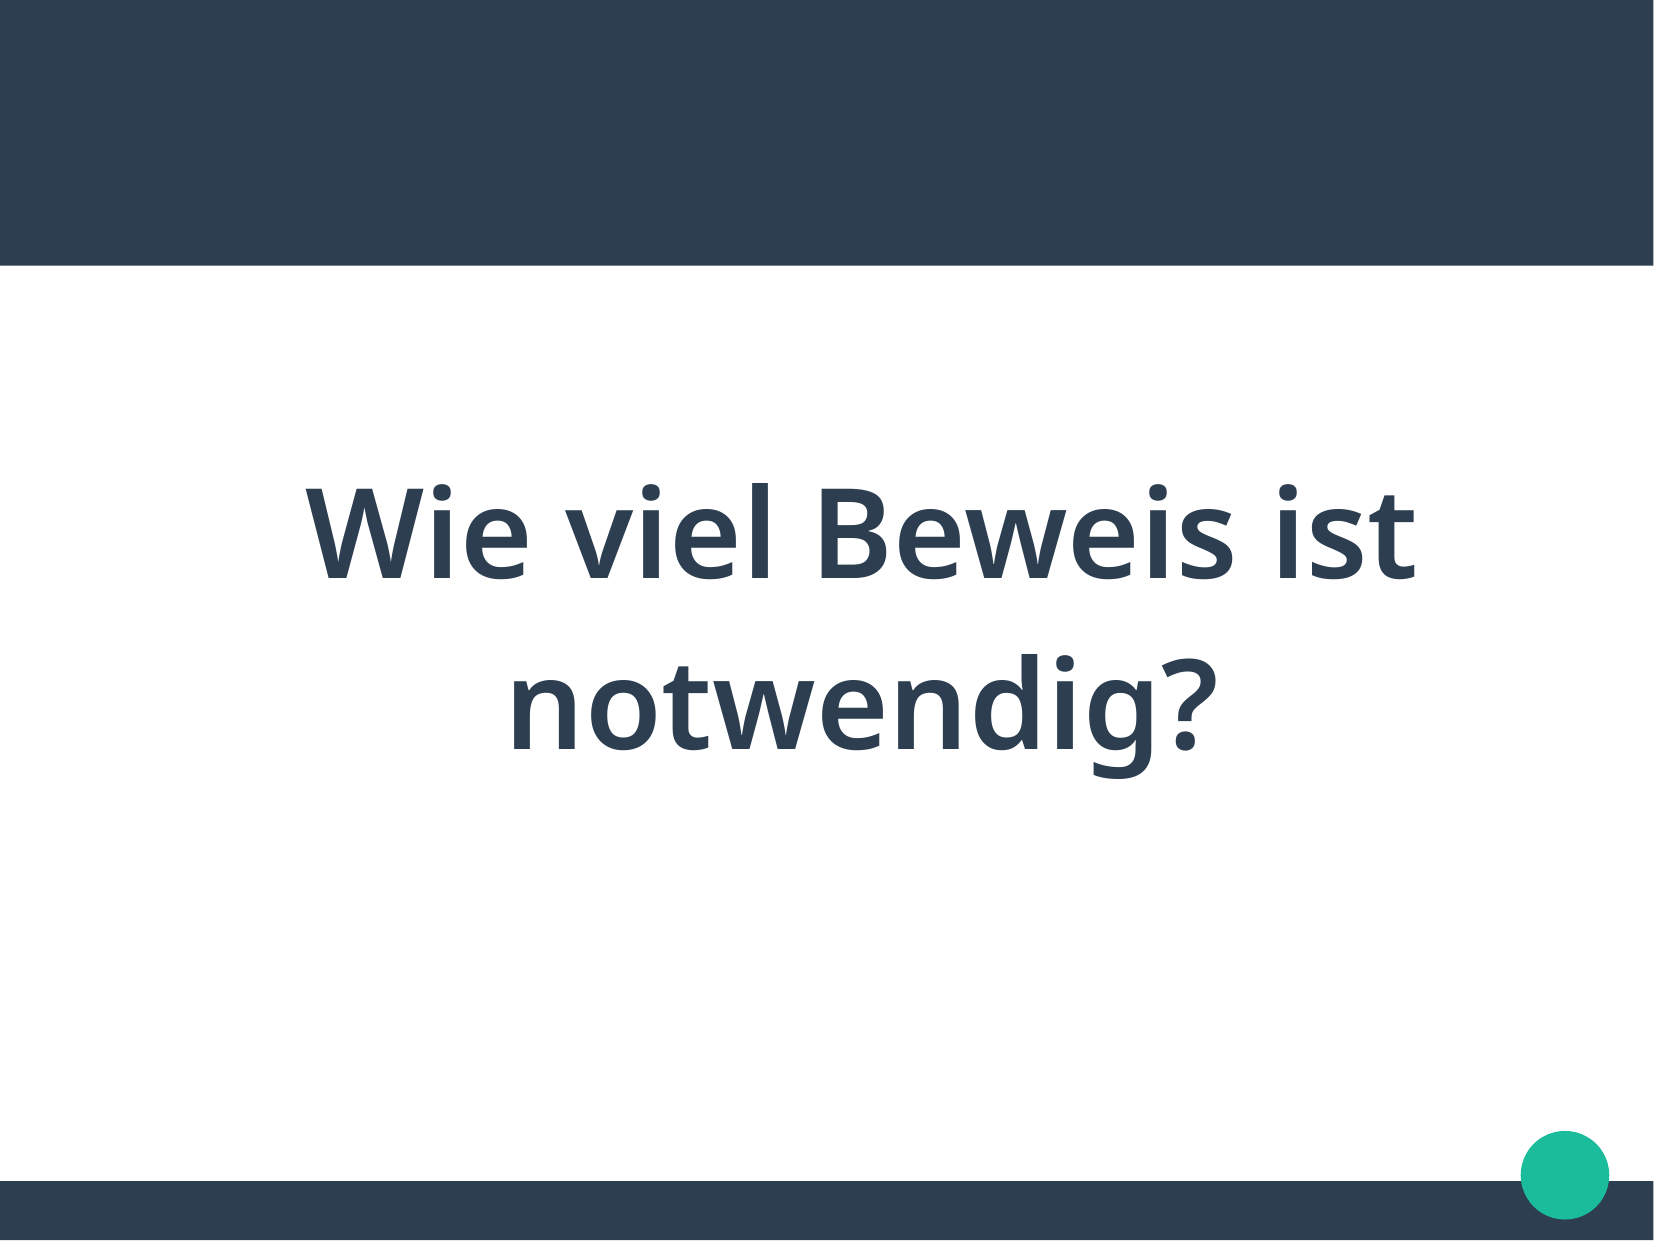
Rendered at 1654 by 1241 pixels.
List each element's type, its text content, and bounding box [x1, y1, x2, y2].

list Wie viel Beweis ist notwendig? [59, 324, 1595, 1152]
